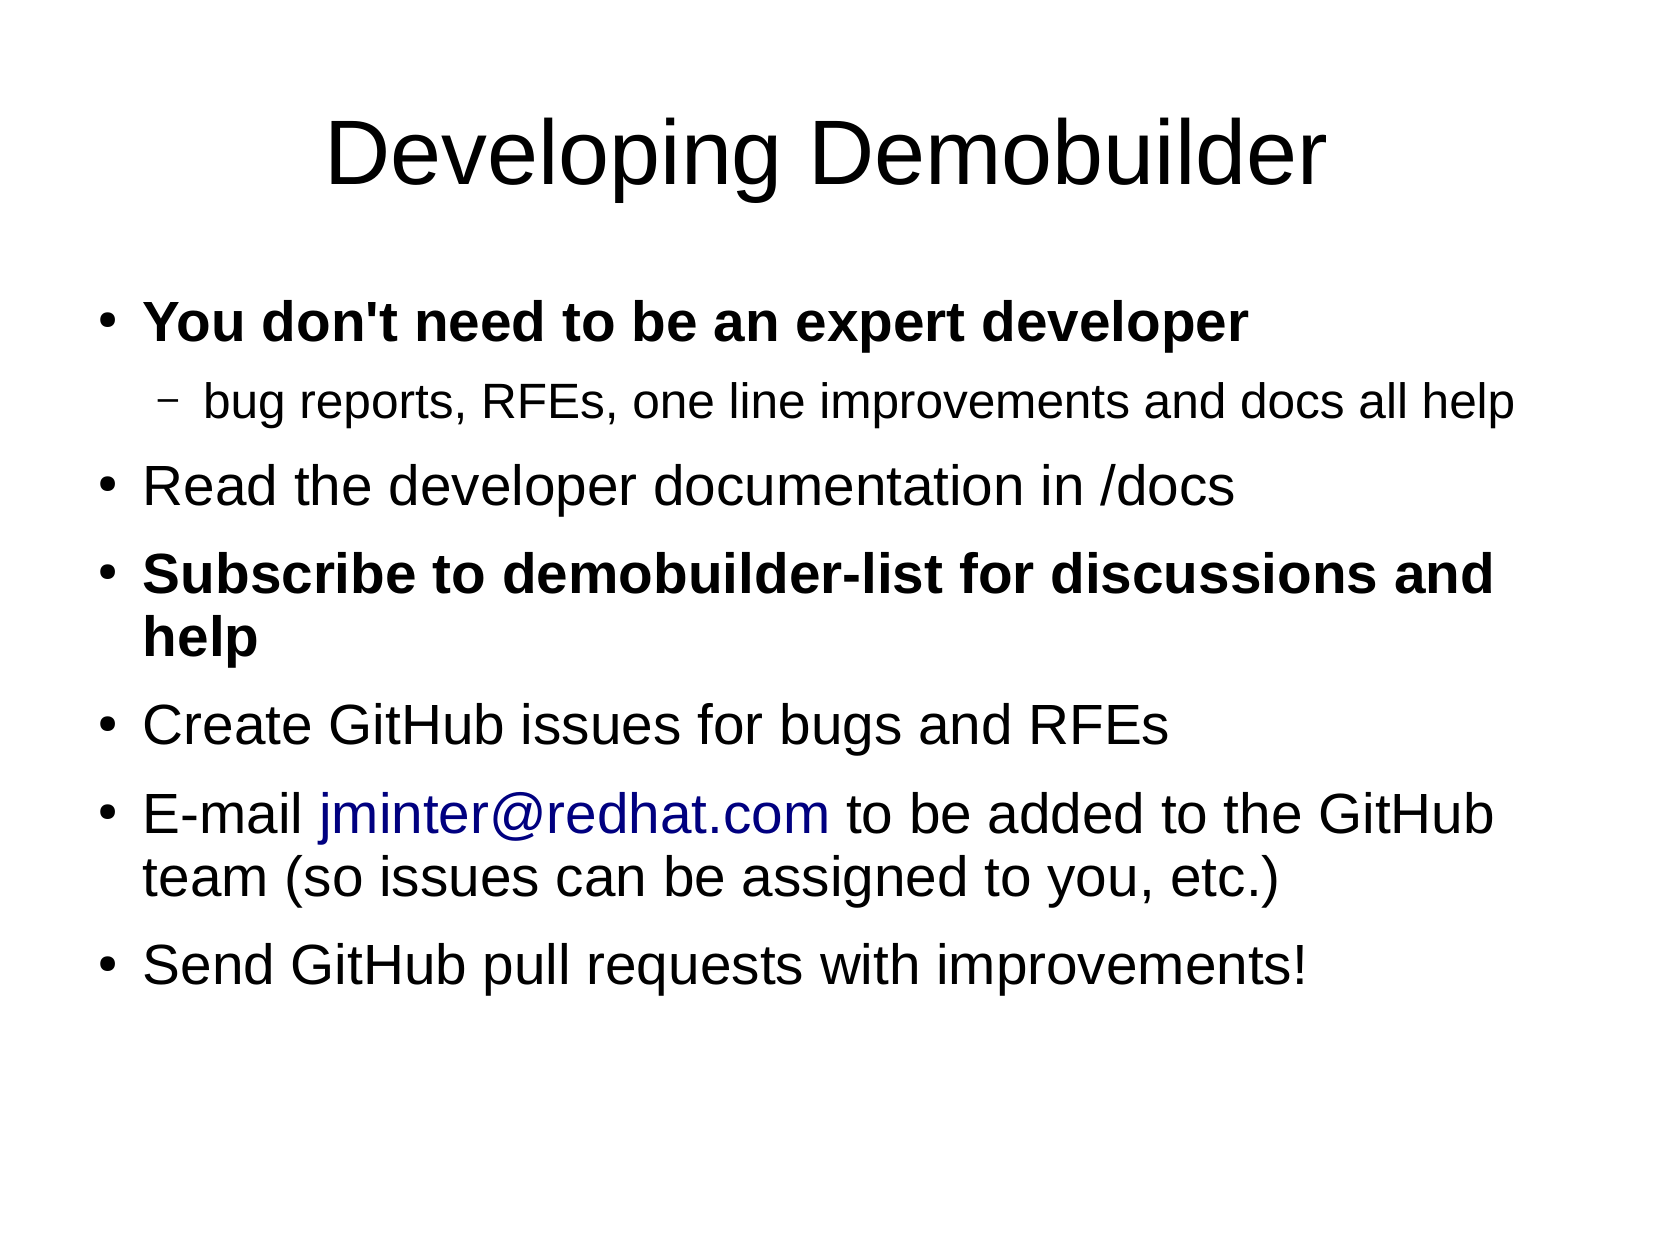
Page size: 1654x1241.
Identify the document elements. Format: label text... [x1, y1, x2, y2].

title Developing Demobuilder [82, 49, 1571, 257]
list You don't need to be an expert developer bug reports, RFEs, one line improvements and docs all help Read the developer documentation in /docs Subscribe to demobuilder-list for discussions and help Create GitHub issues for bugs and RFEs E-mail jminter@redhat.com to be added to the GitHub team (so issues can be assigned to you, etc.) Send GitHub pull requests with improvements! [82, 290, 1571, 1010]
